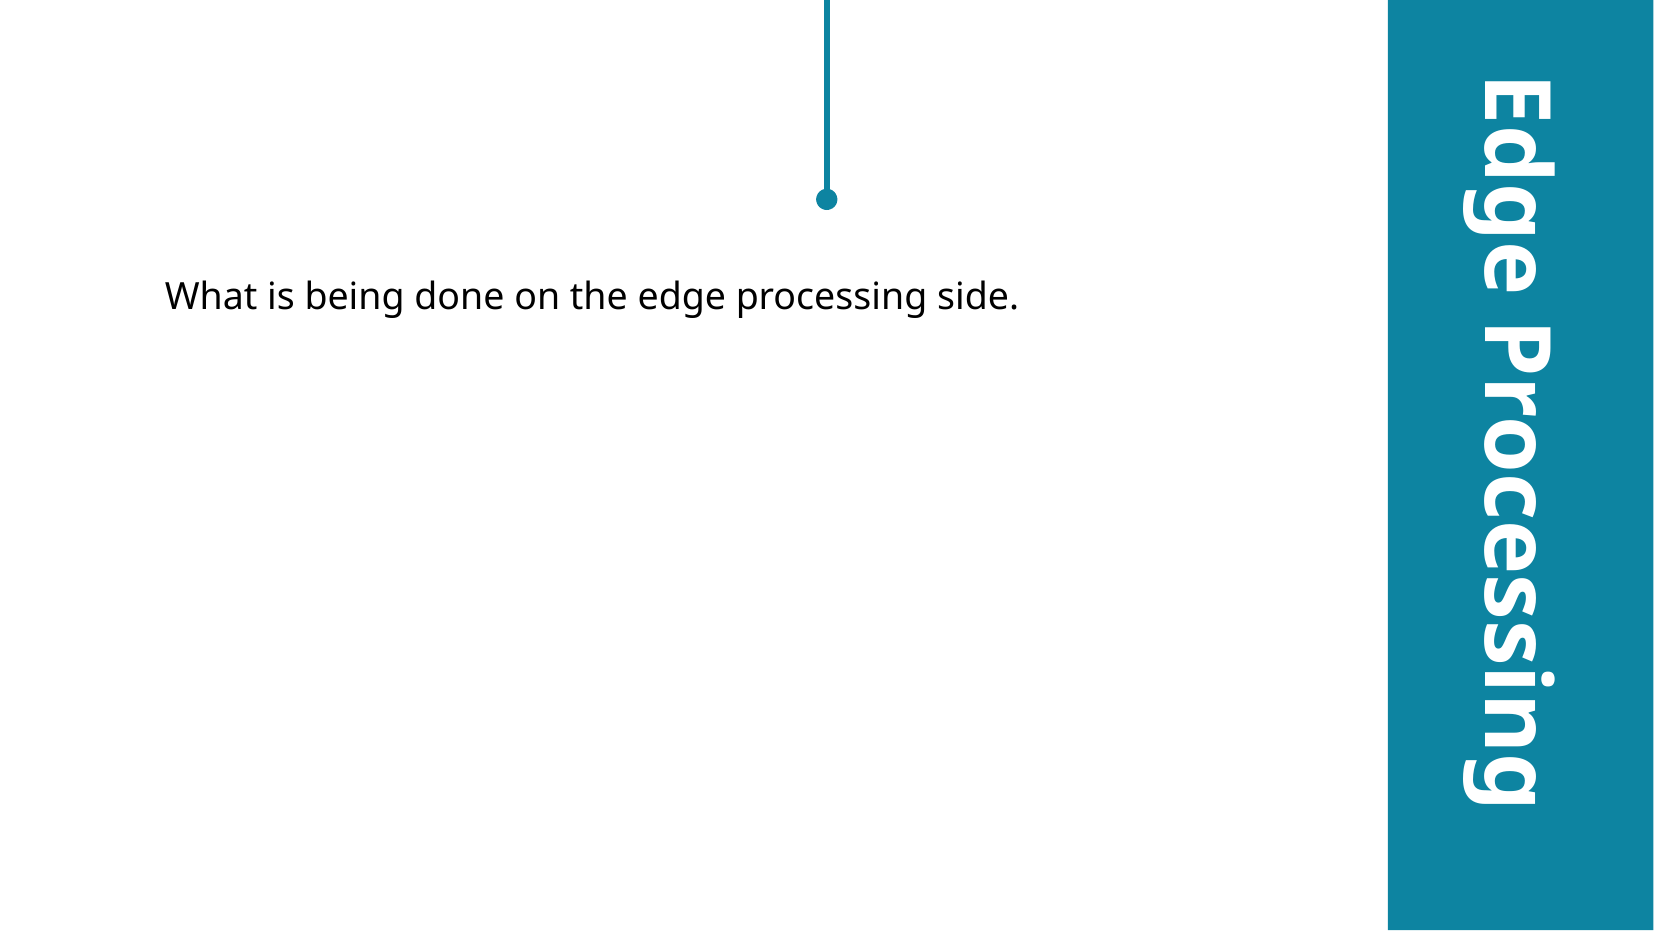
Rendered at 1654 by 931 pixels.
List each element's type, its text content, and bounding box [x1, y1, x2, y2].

text_box What is being done on the edge processing side. [150, 262, 1276, 826]
title Edge Processing [1417, 29, 1625, 857]
